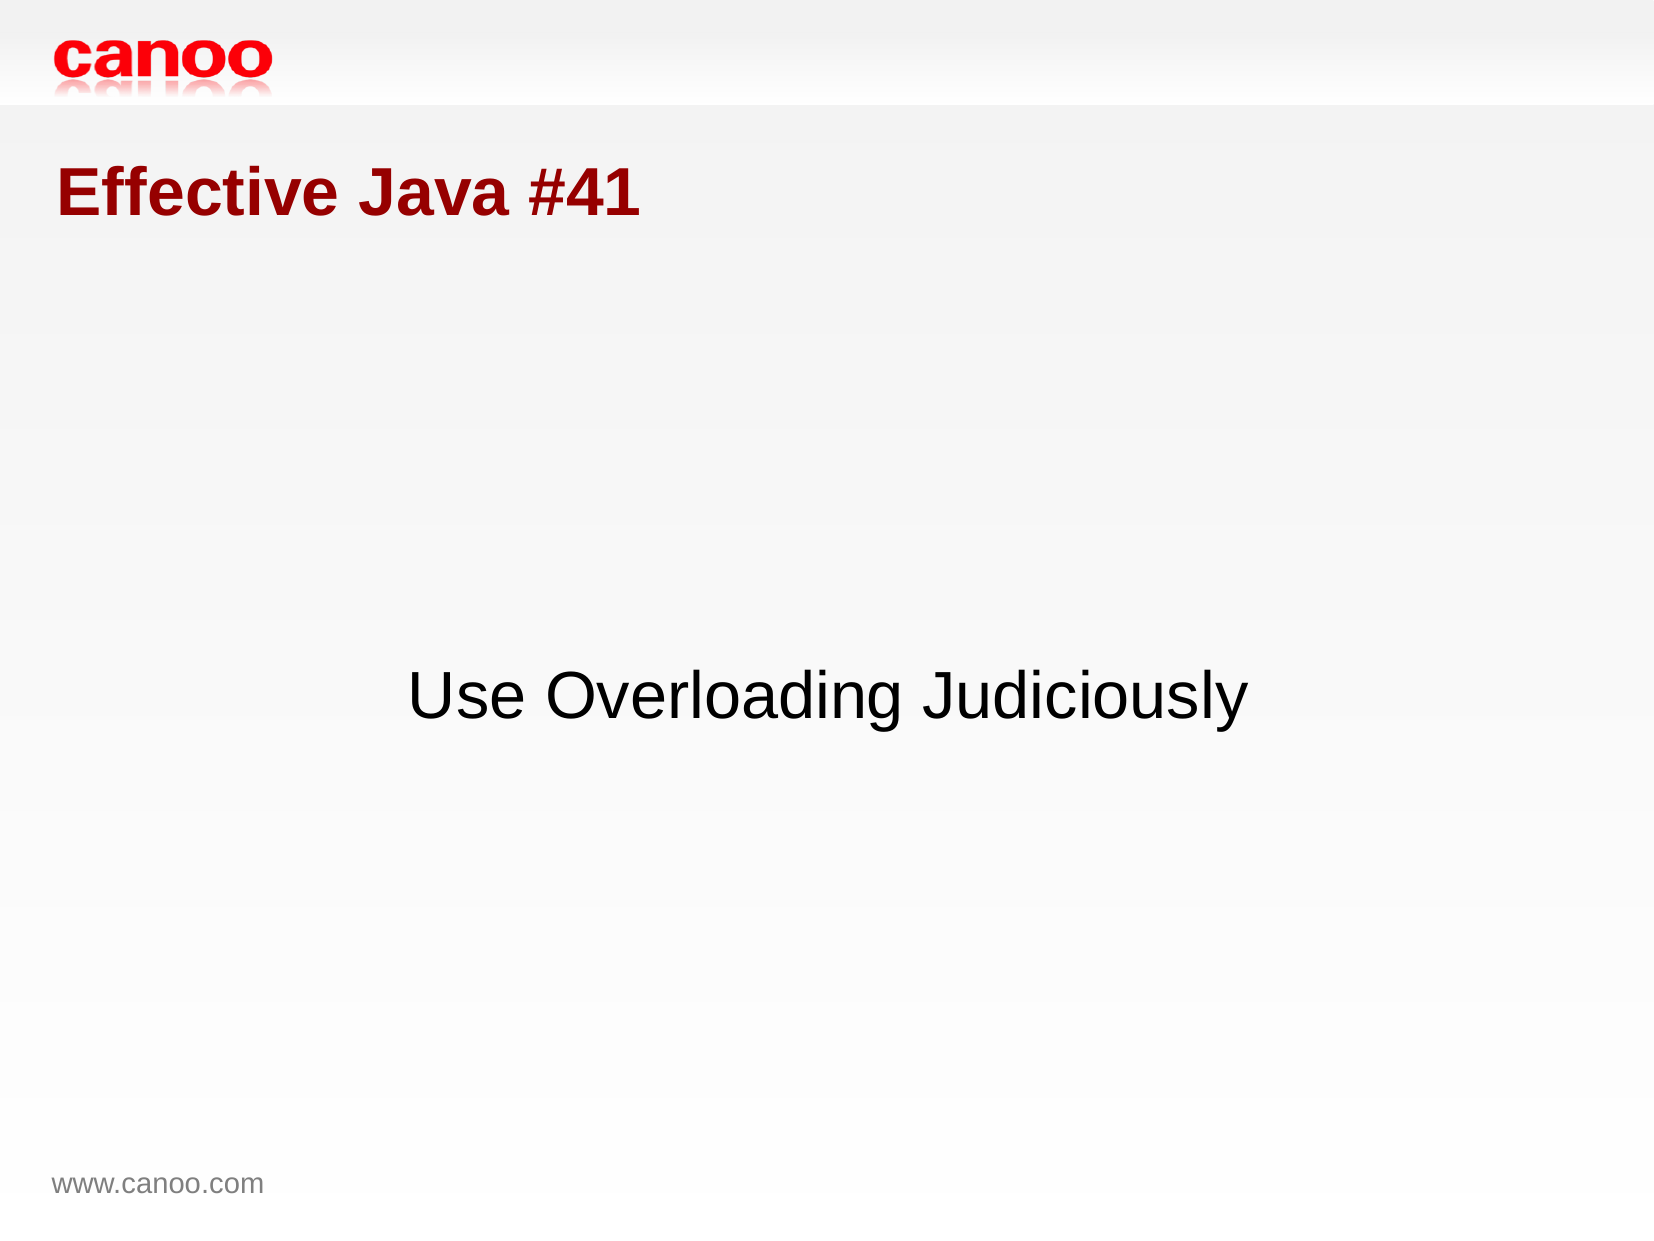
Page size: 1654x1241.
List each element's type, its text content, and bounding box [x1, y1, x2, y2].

title Effective Java #41 [48, 138, 1609, 238]
text_box Use Overloading Judiciously [48, 282, 1609, 1102]
picture [51, 37, 273, 119]
